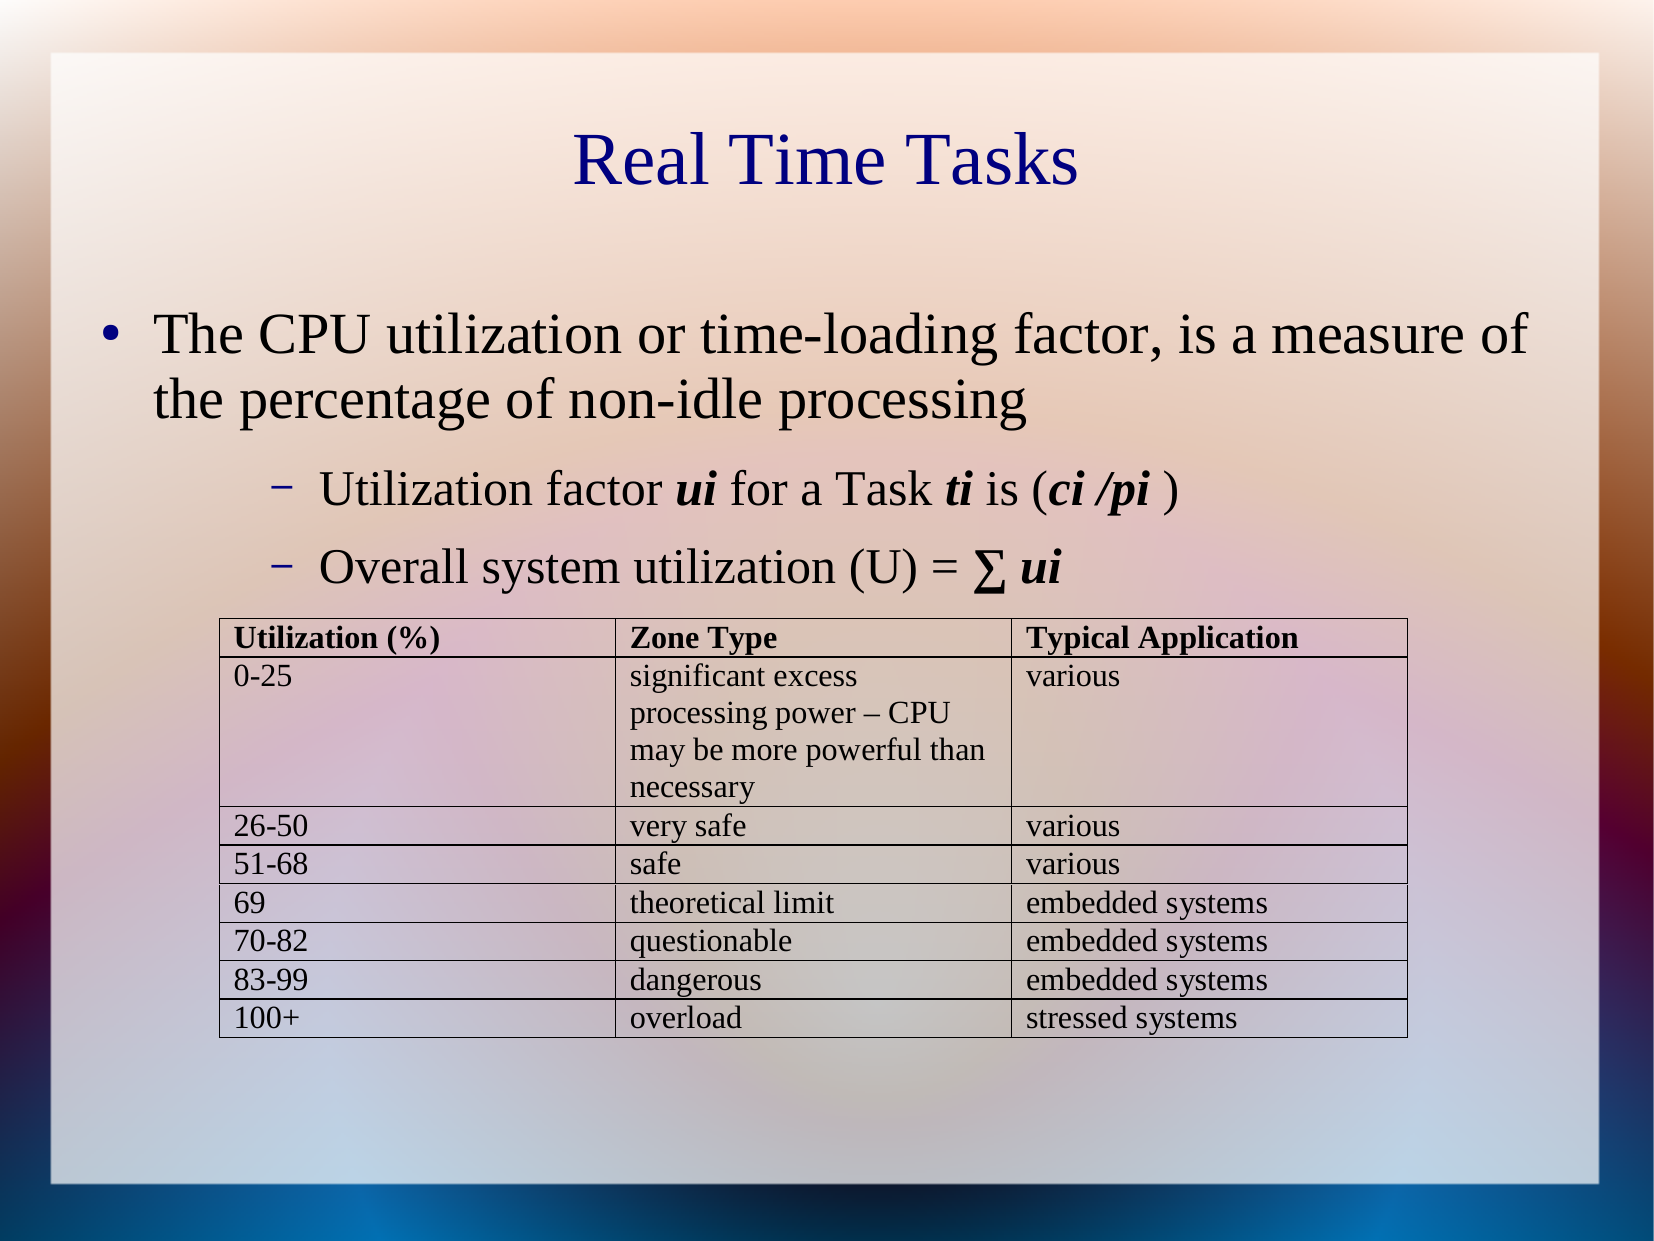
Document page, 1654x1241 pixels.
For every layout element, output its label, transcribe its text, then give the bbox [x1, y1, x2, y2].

list The CPU utilization or time-loading factor, is a measure of the percentage of non-idle processing Utilization factor ui for a Task ti is (ci /pi ) Overall system utilization (U) = ∑ ui [82, 302, 1571, 1022]
title Real Time Tasks [82, 55, 1571, 263]
picture [0, 0, 1654, 1241]
